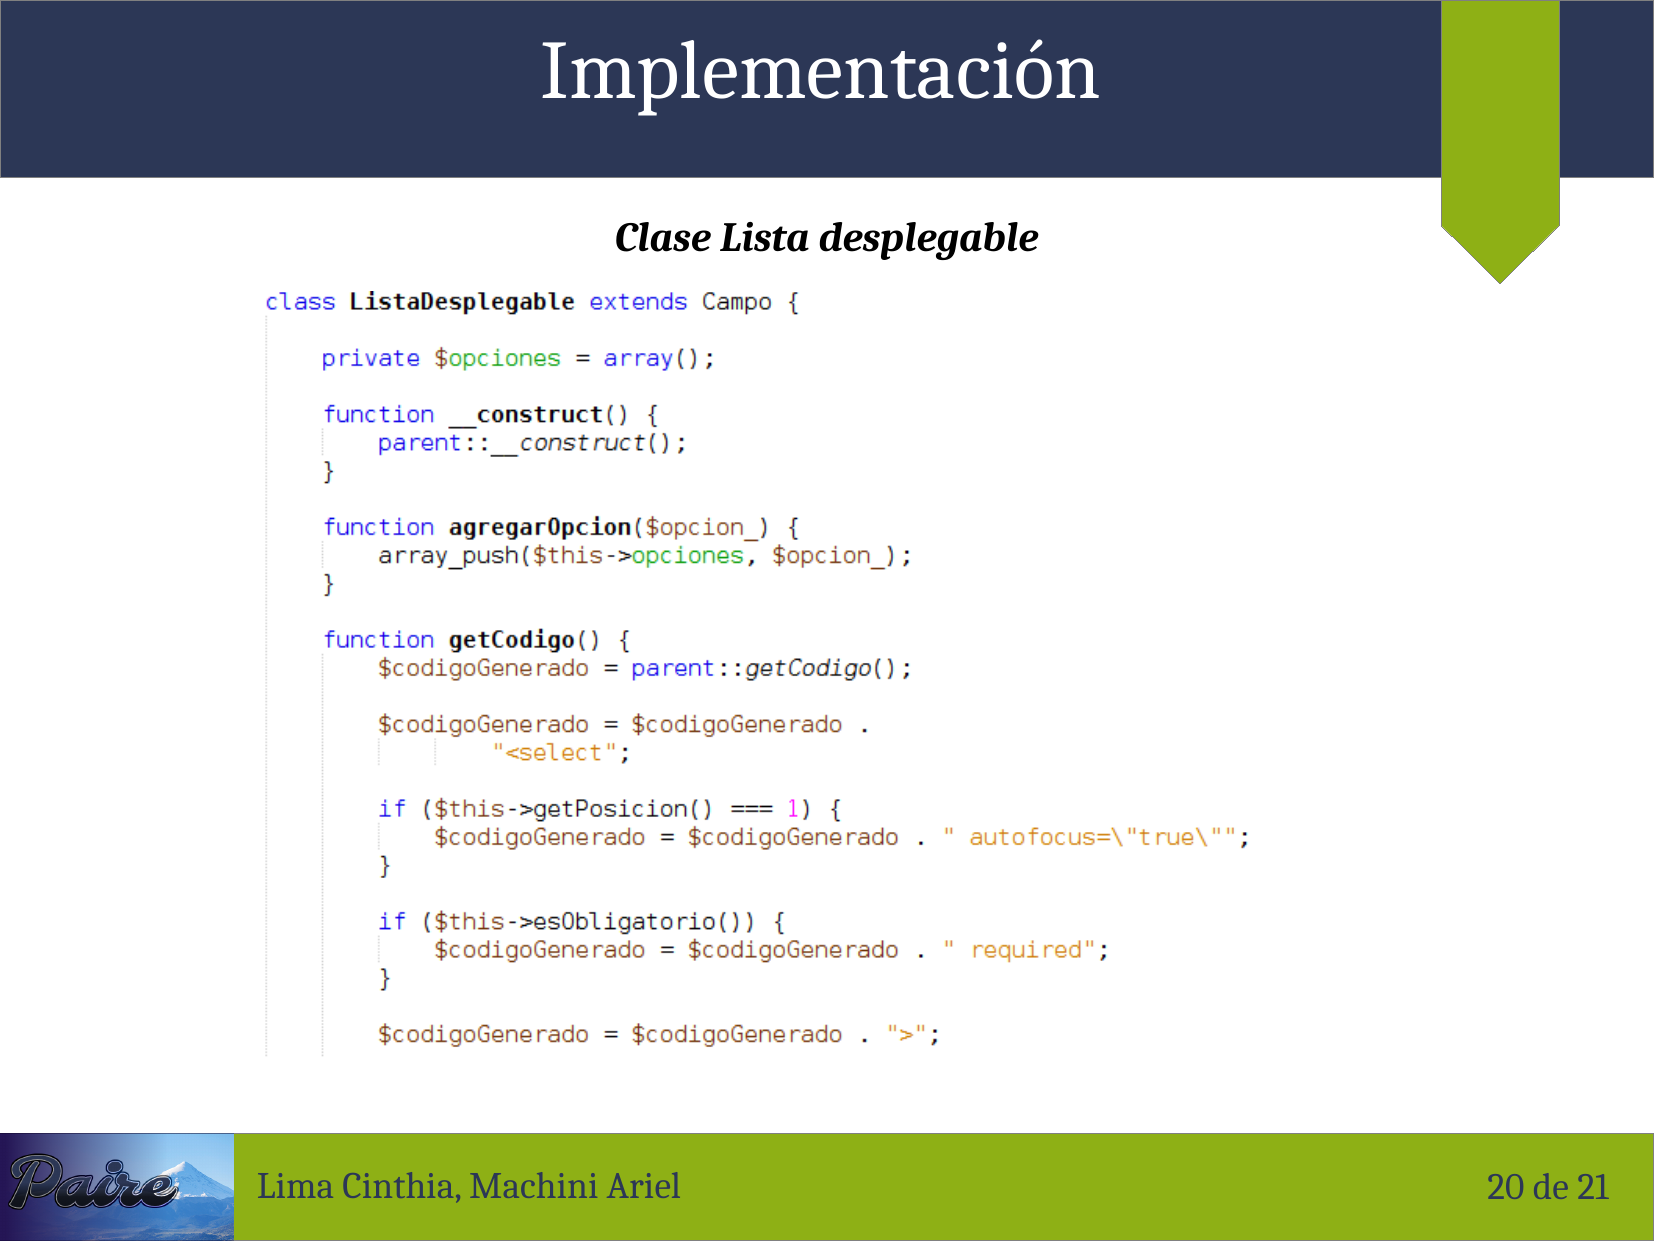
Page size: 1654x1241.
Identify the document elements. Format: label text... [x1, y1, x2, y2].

text_box Clase Lista desplegable [546, 206, 1108, 271]
text_box <number> de 21 [1464, 1158, 1654, 1241]
picture [261, 291, 1392, 1058]
picture [0, 1133, 234, 1241]
text_box Implementación [342, 15, 1300, 130]
text_box [234, 1133, 1654, 1241]
text_box [0, 0, 1654, 284]
text_box Lima Cinthia, Machini Ariel [242, 1157, 715, 1217]
